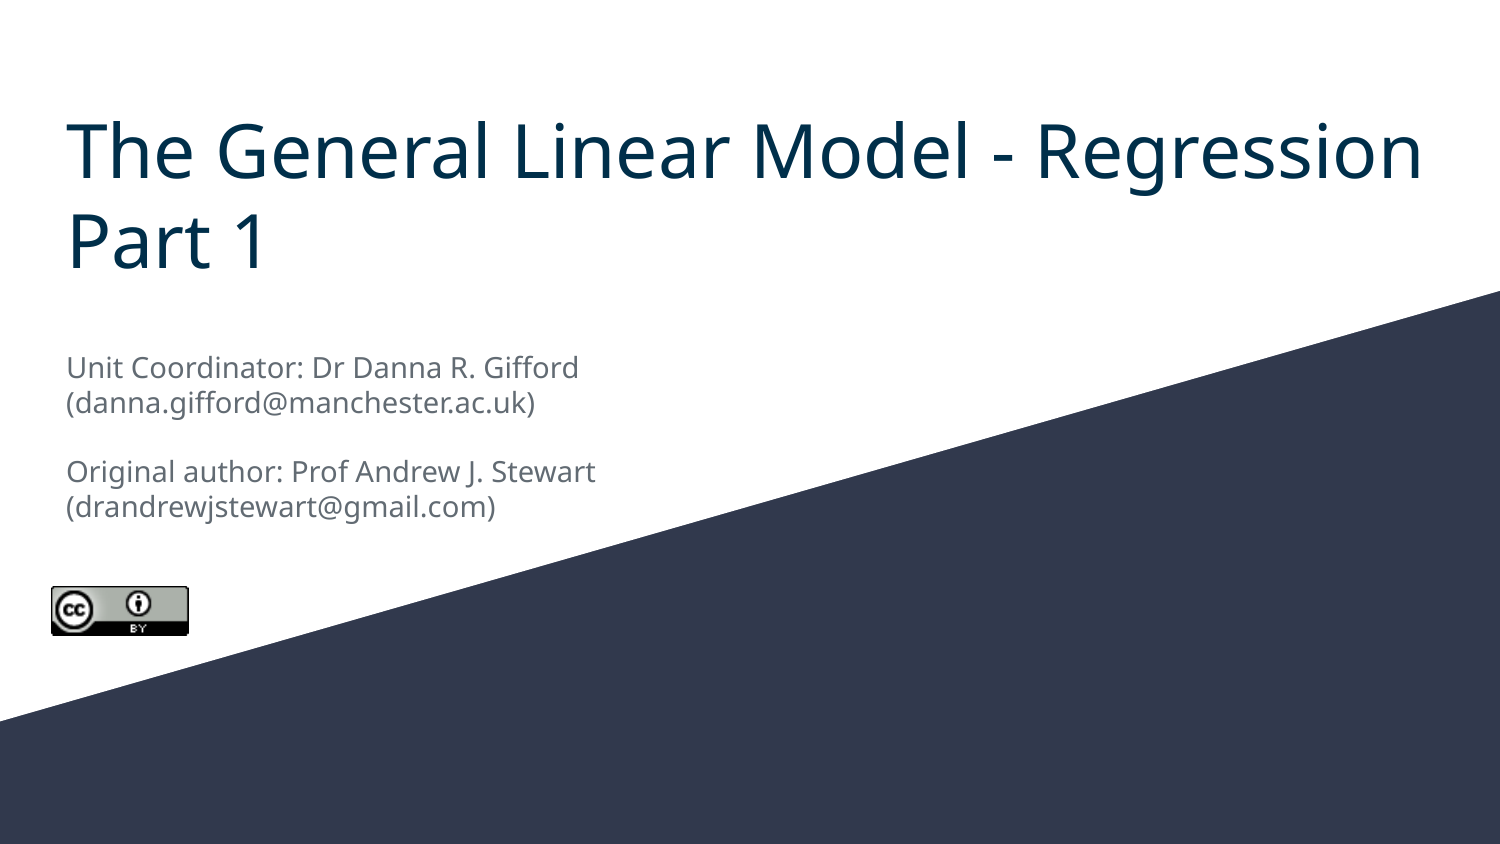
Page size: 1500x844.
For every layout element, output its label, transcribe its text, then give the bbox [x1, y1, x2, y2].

subtitle Unit Coordinator: Dr Danna R. Gifford (danna.gifford@manchester.ac.uk) Original author: Prof Andrew J. Stewart (drandrewjstewart@gmail.com) [51, 298, 748, 421]
title The General Linear Model - Regression Part 1 [51, 88, 1449, 299]
picture [51, 586, 189, 636]
